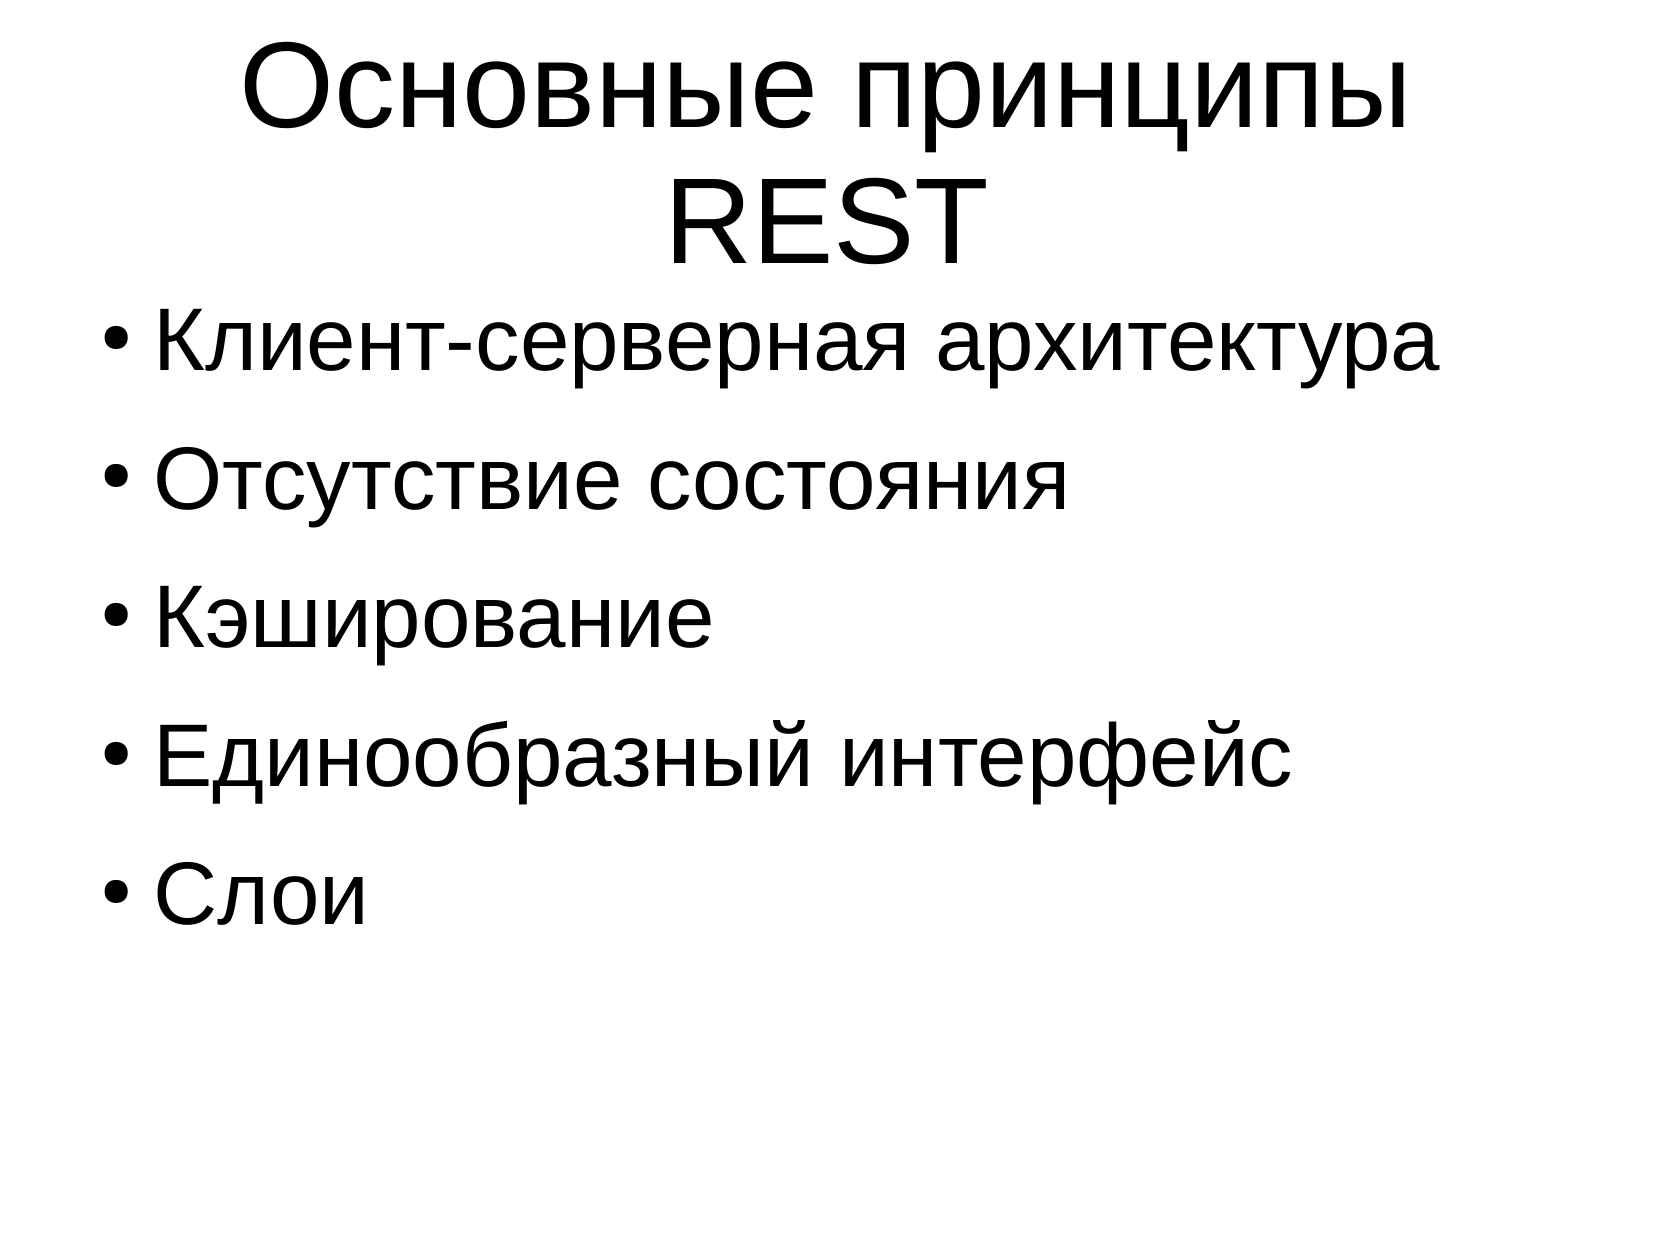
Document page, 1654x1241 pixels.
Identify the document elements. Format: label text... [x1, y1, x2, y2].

list Клиент-серверная архитектура Отсутствие состояния Кэширование Единообразный интерфейс Слои [82, 290, 1571, 1010]
title Основные принципы REST [82, 16, 1571, 290]
